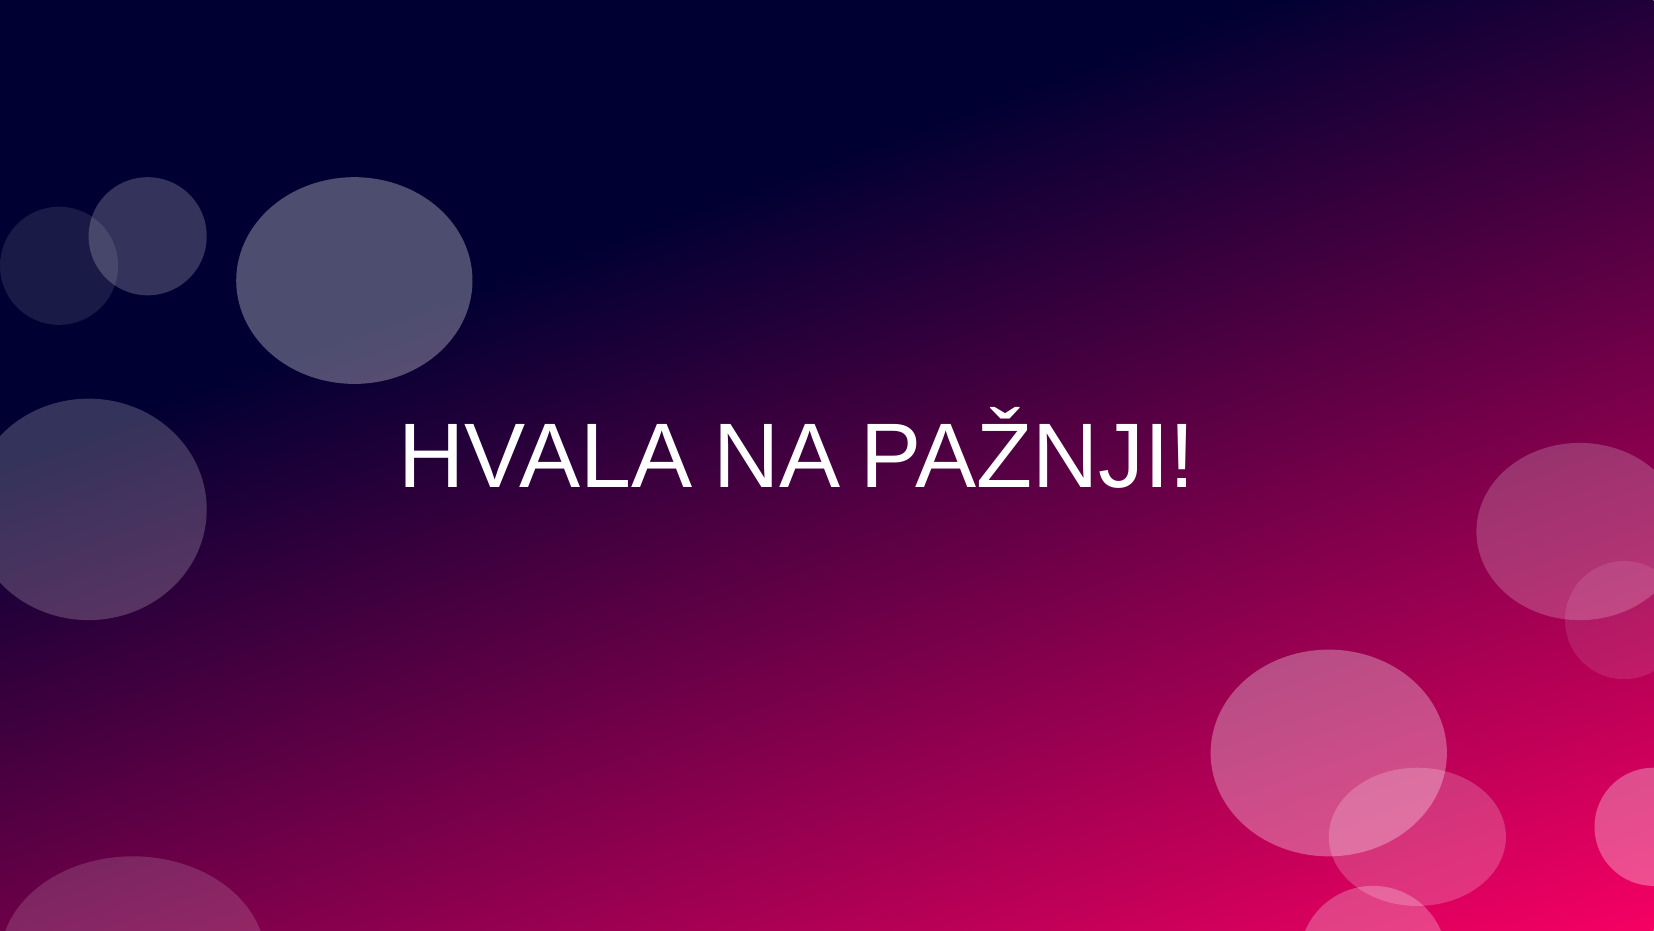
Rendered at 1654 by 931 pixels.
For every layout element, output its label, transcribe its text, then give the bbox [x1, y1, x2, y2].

title HVALA NA PAŽNJI! [398, 375, 1654, 538]
